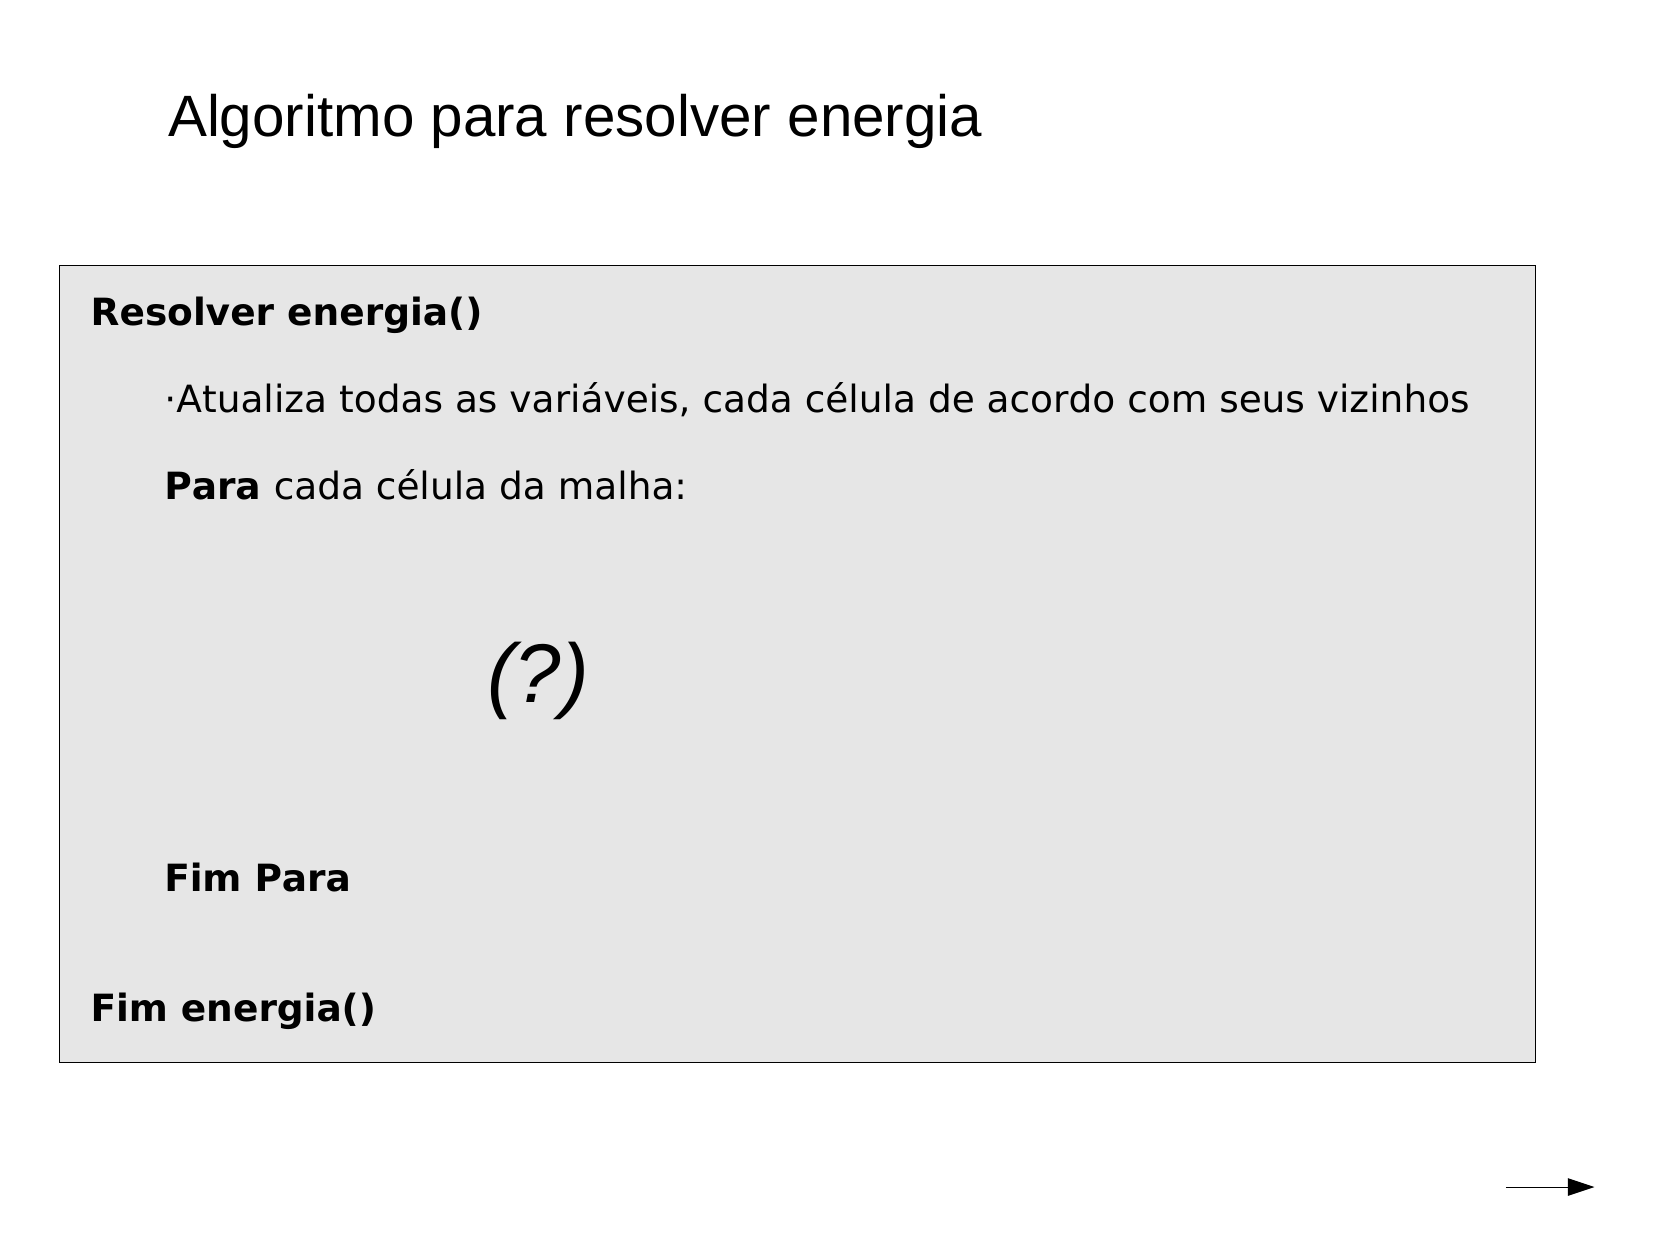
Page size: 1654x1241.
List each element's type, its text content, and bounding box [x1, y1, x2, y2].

text_box (?) [472, 620, 604, 741]
text_box [59, 206, 1536, 1063]
text_box Resolver energia() ·Atualiza todas as variáveis, cada célula de acordo com seus vizinhos Para cada célula da malha: Fim Para Fim energia() [75, 283, 1487, 1121]
text_box Algoritmo para resolver energia [153, 76, 999, 165]
